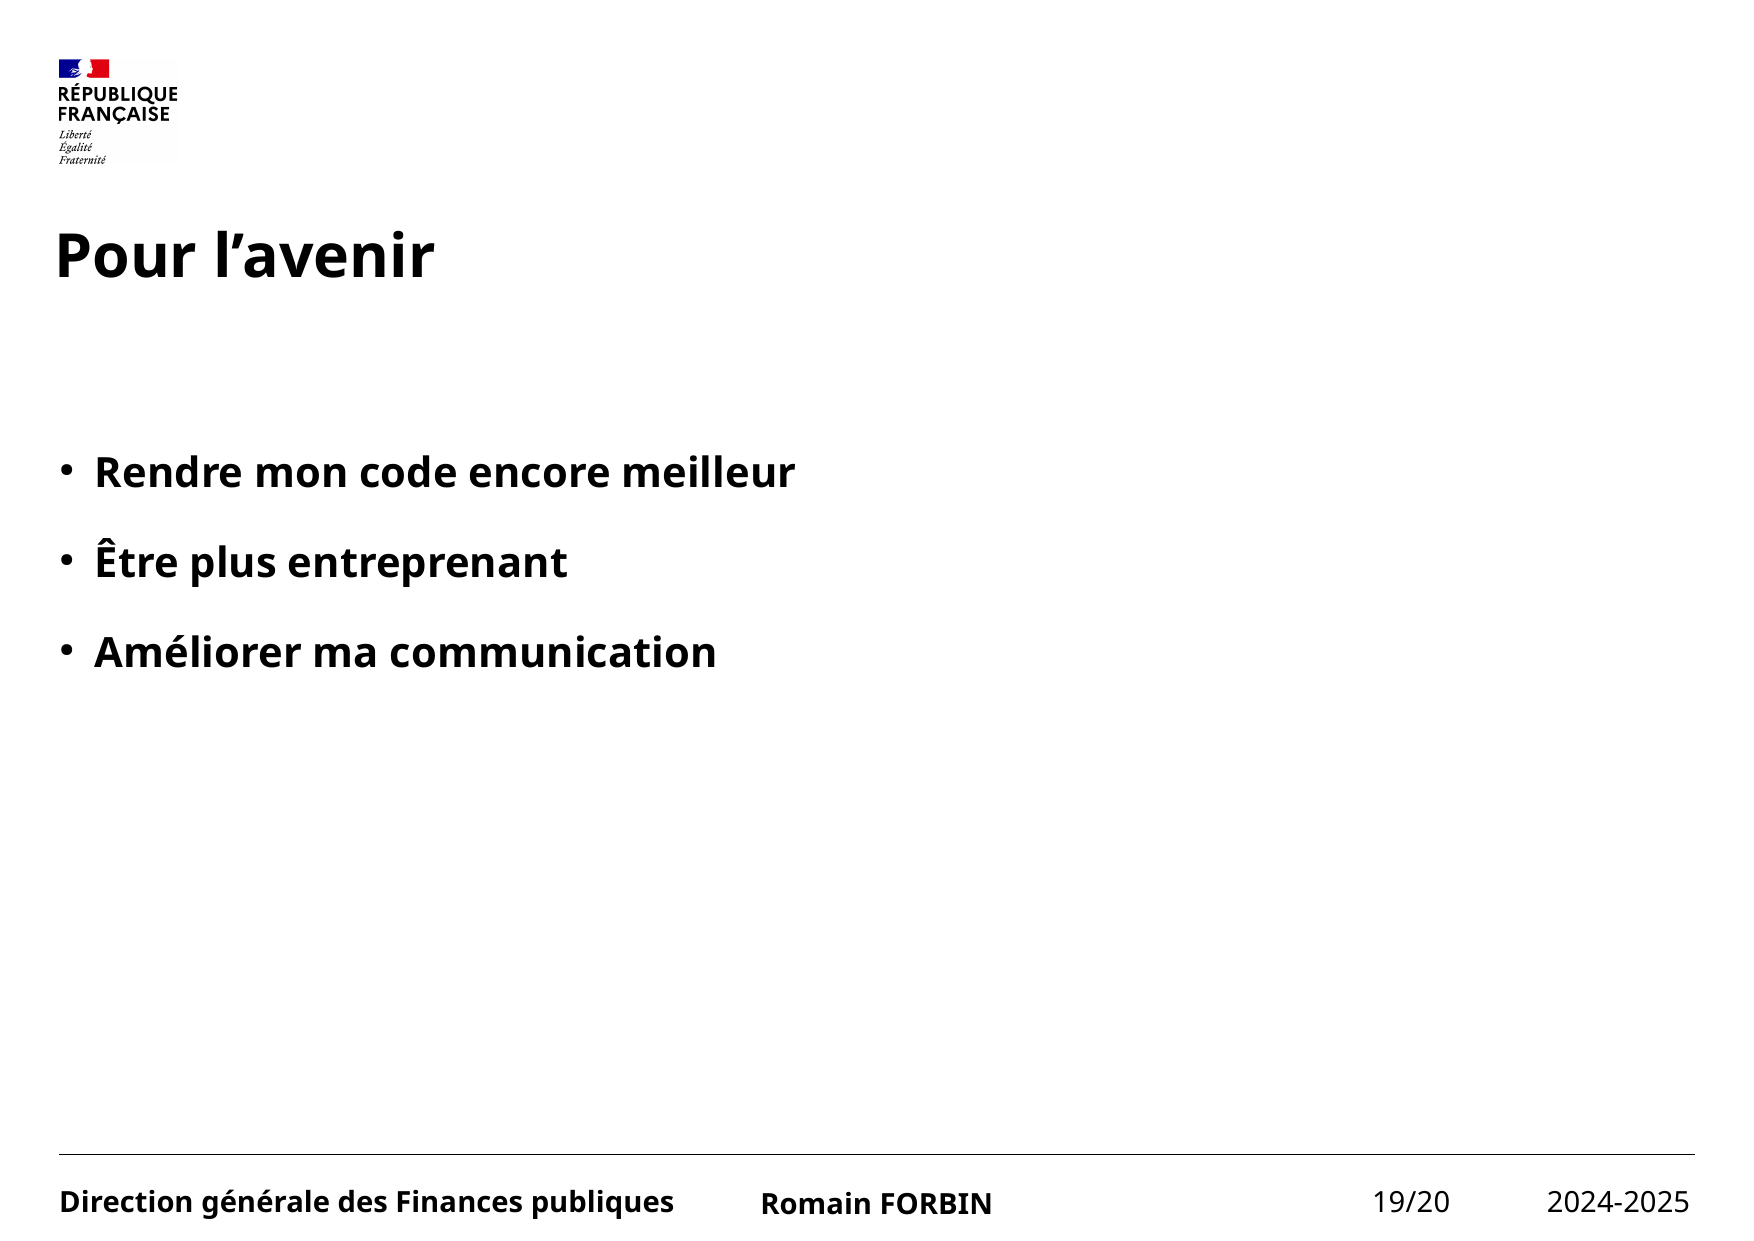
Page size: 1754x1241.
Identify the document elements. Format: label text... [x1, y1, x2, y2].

list Rendre mon code encore meilleur Être plus entreprenant Améliorer ma communication [59, 442, 1638, 1093]
picture [59, 59, 178, 164]
list Pour l’avenir [54, 212, 1447, 296]
